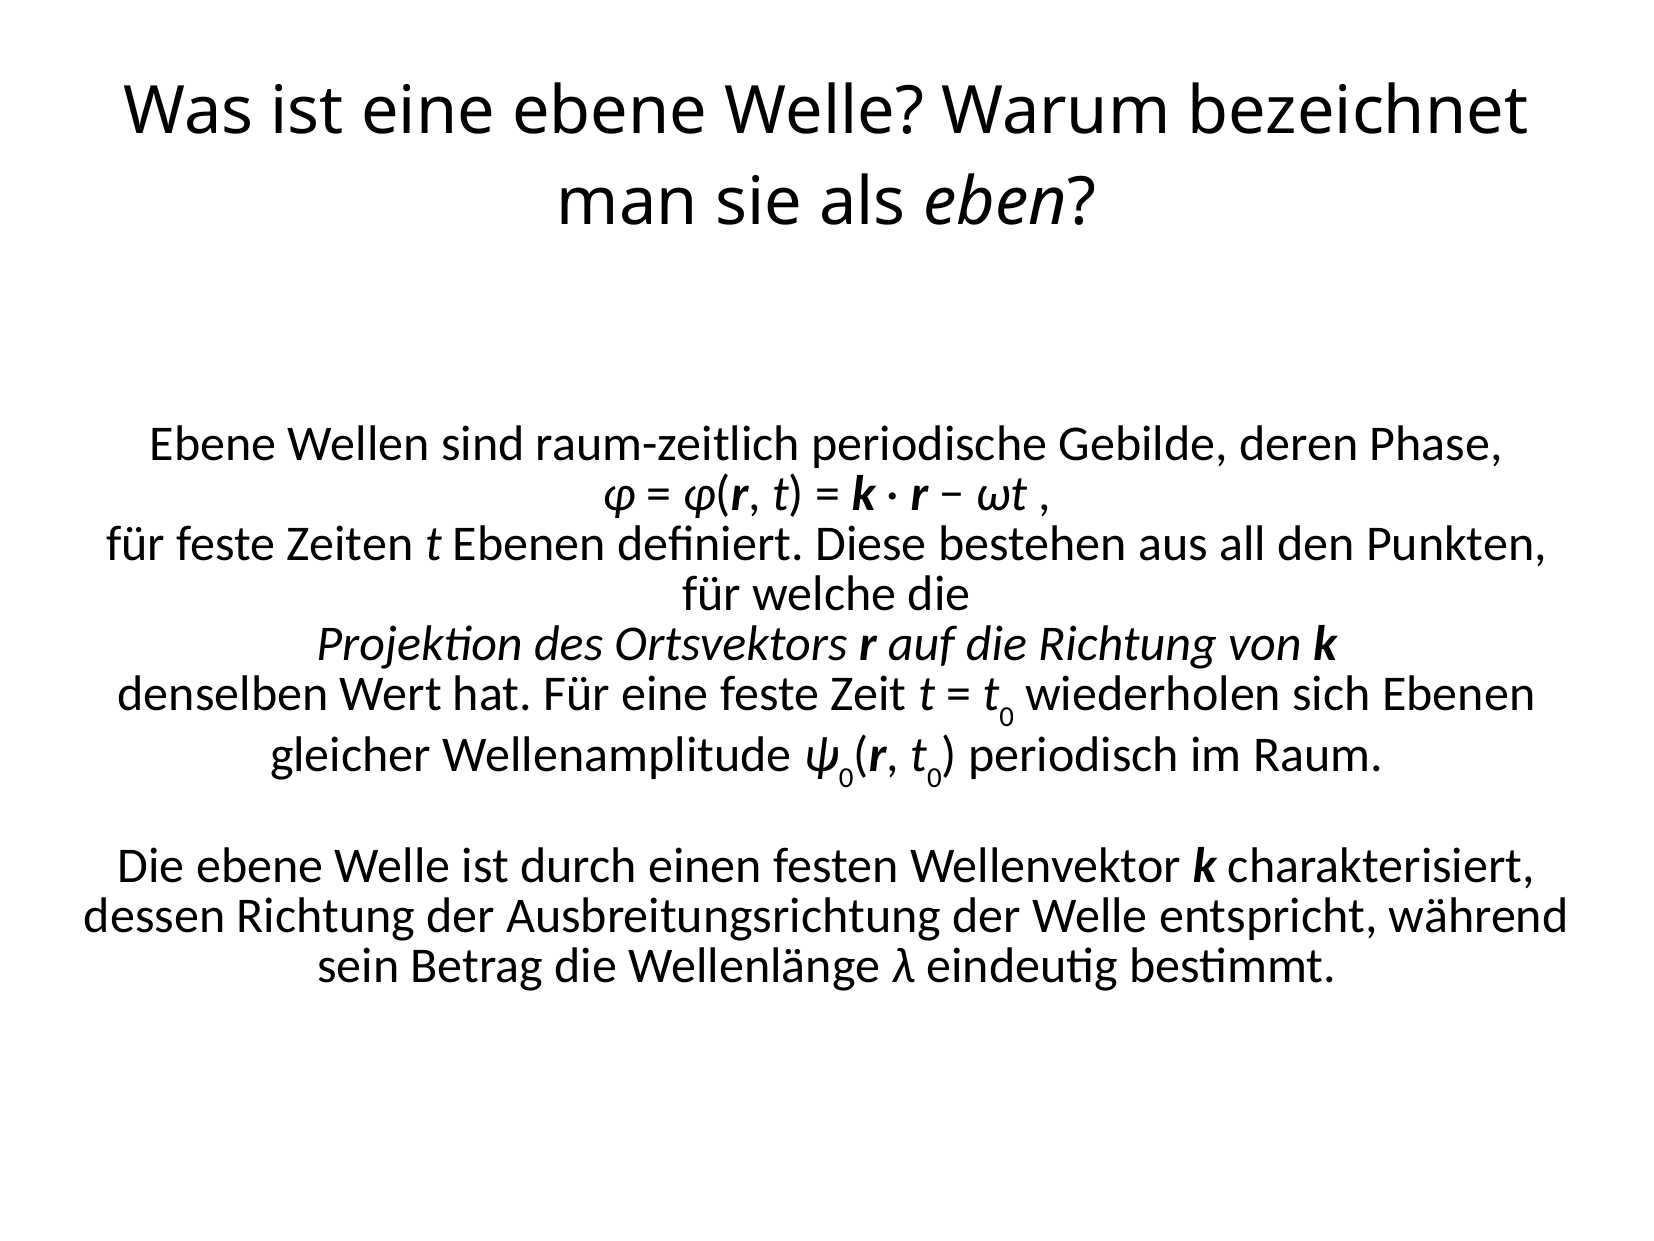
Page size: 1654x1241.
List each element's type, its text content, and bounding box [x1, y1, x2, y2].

subtitle Ebene Wellen sind raum-zeitlich periodische Gebilde, deren Phase, φ = φ(r, t) = k · r − ωt , für feste Zeiten t Ebenen definiert. Diese bestehen aus all den Punkten, für welche die Projektion des Ortsvektors r auf die Richtung von k denselben Wert hat. Für eine feste Zeit t = t0 wiederholen sich Ebenen gleicher Wellenamplitude ψ0(r, t0) periodisch im Raum. Die ebene Welle ist durch einen festen Wellenvektor k charakterisiert, dessen Richtung der Ausbreitungsrichtung der Welle entspricht, während sein Betrag die Wellenlänge λ eindeutig bestimmt. [82, 349, 1571, 1069]
title Was ist eine ebene Welle? Warum bezeichnet man sie als eben? [82, 49, 1571, 257]
